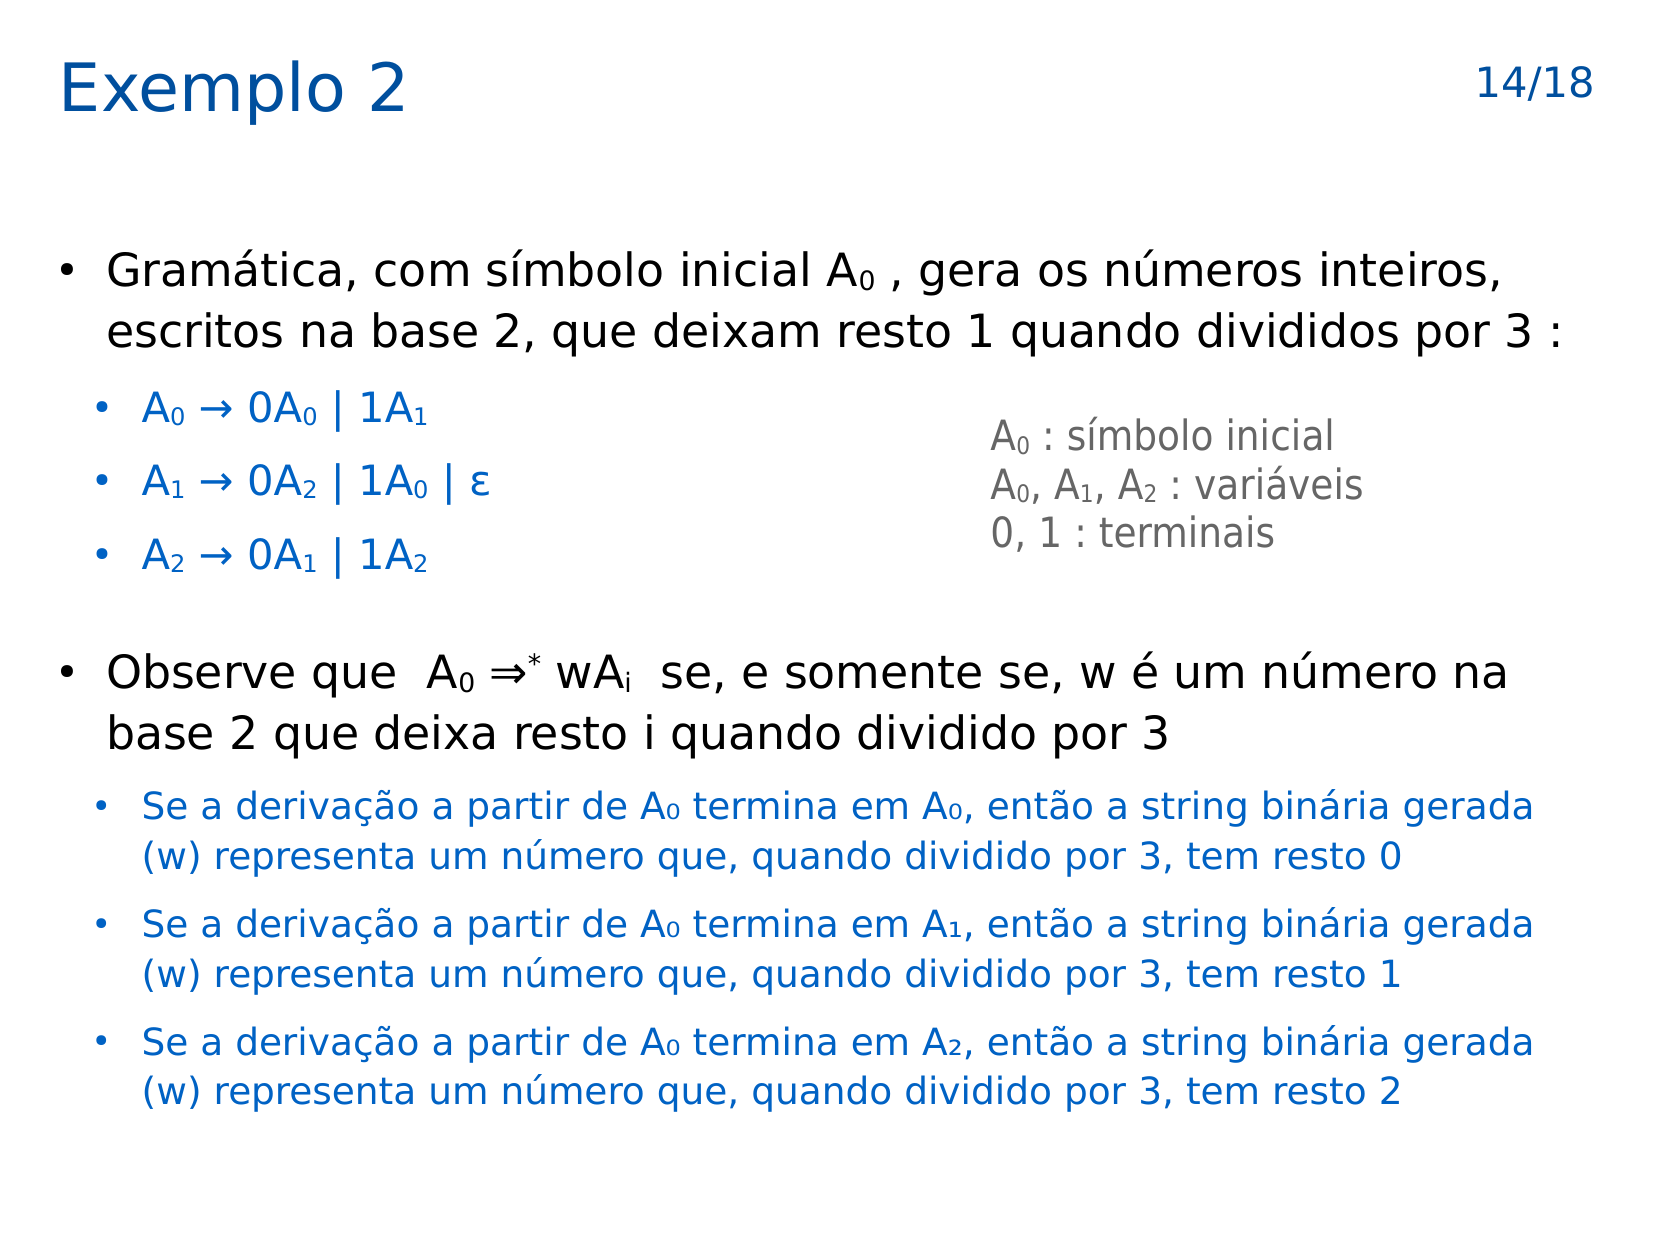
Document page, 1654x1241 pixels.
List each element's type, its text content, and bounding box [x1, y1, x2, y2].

text_box A0 : símbolo inicial A0, A1, A2 : variáveis 0, 1 : terminais [975, 404, 1532, 565]
title Exemplo 2 [59, 29, 1625, 148]
list Gramática, com símbolo inicial A0 , gera os números inteiros, escritos na base 2, que deixam resto 1 quando divididos por 3 : A0 → 0A0 | 1A1 A1 → 0A2 | 1A0 | ε A2 → 0A1 | 1A2 Observe que A0 ⇒* wAi se, e somente se, w é um número na base 2 que deixa resto i quando dividido por 3 Se a derivação a partir de A₀ termina em A₀, então a string binária gerada (w) representa um número que, quando dividido por 3, tem resto 0 Se a derivação a partir de A₀ termina em A₁, então a string binária gerada (w) representa um número que, quando dividido por 3, tem resto 1 Se a derivação a partir de A₀ termina em A₂, então a string binária gerada (w) representa um número que, quando dividido por 3, tem resto 2 [59, 236, 1595, 1211]
